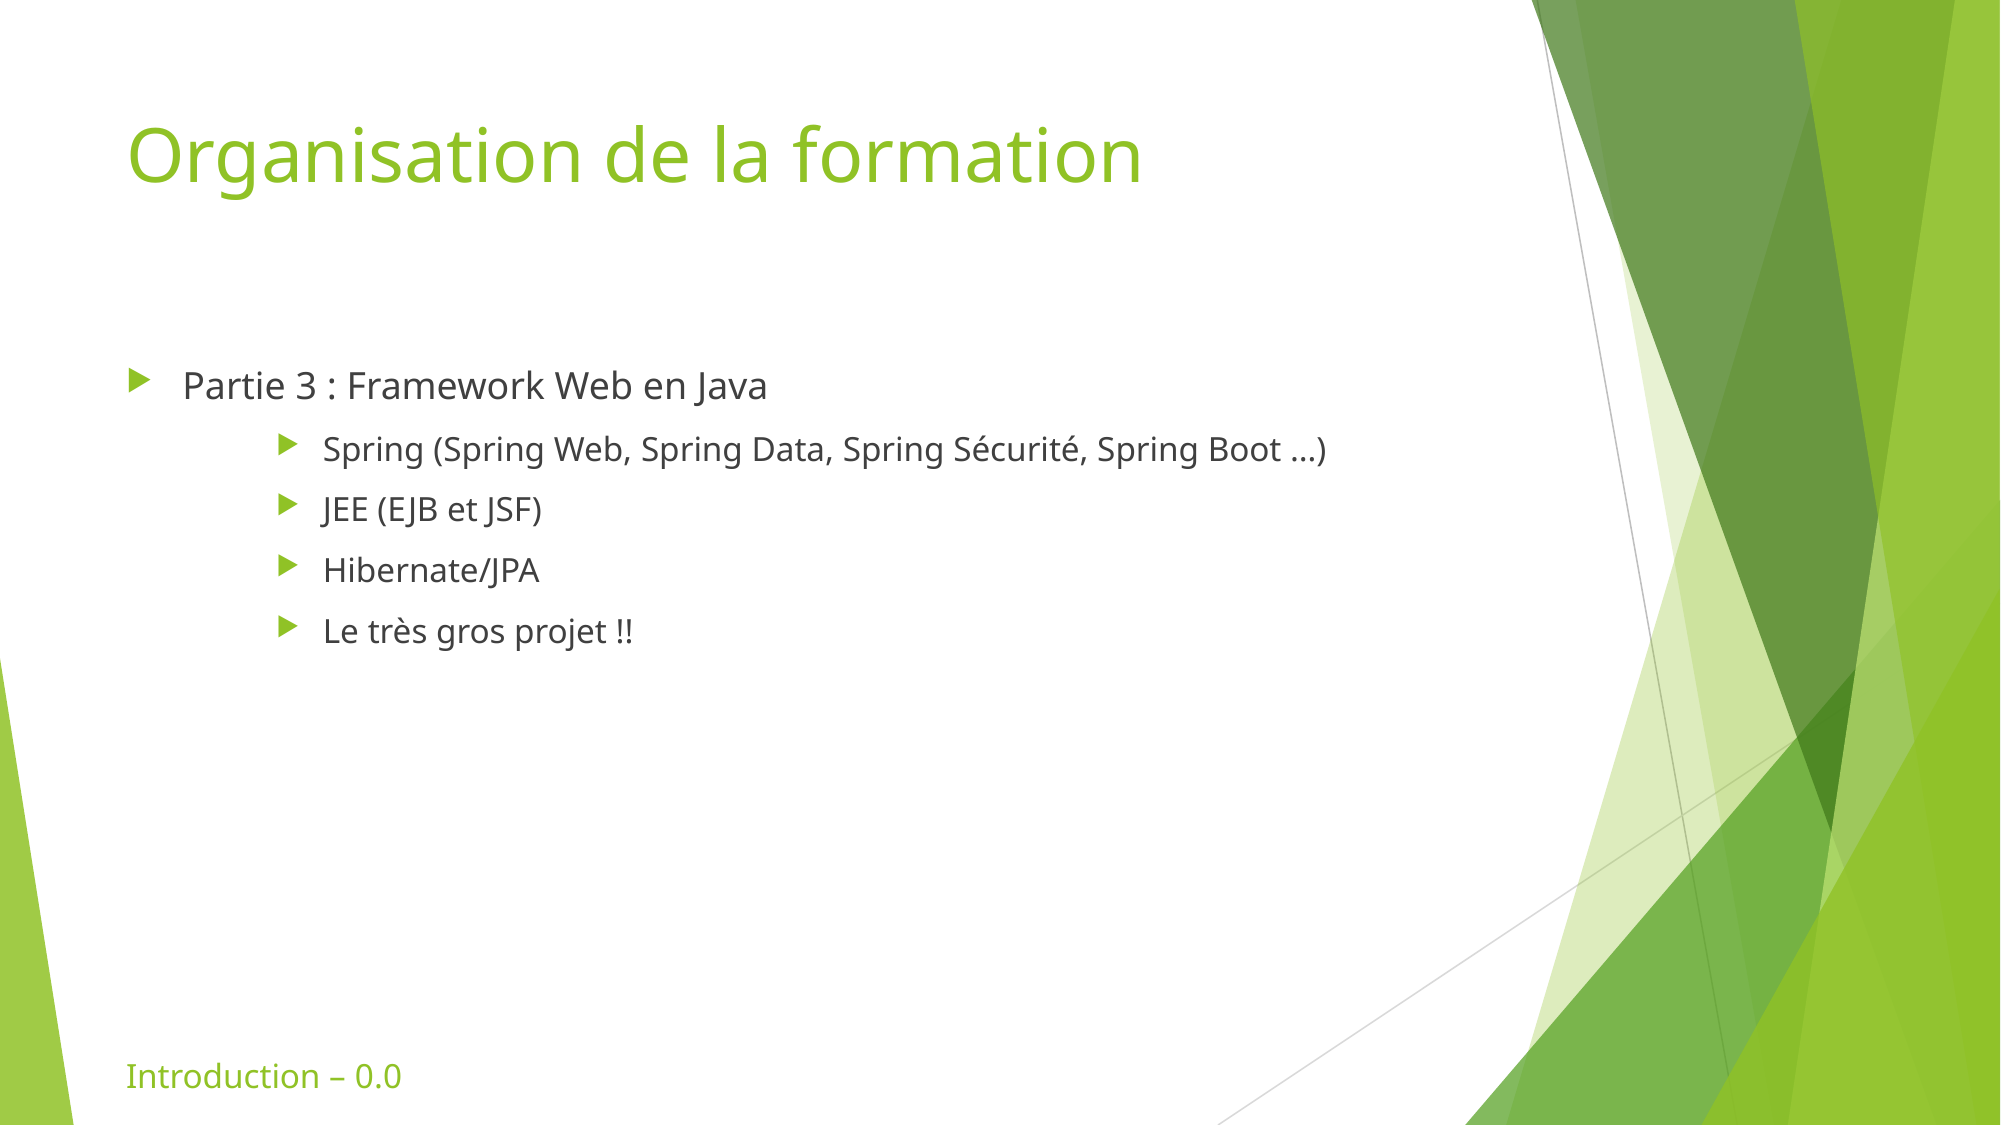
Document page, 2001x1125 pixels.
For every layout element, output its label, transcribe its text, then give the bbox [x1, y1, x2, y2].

list Partie 3 : Framework Web en Java Spring (Spring Web, Spring Data, Spring Sécurité, Spring Boot …) JEE (EJB et JSF) Hibernate/JPA Le très gros projet !! [111, 354, 1522, 992]
title Organisation de la formation [111, 99, 1522, 317]
text_box Introduction – 0.0 [111, 1047, 1094, 1109]
